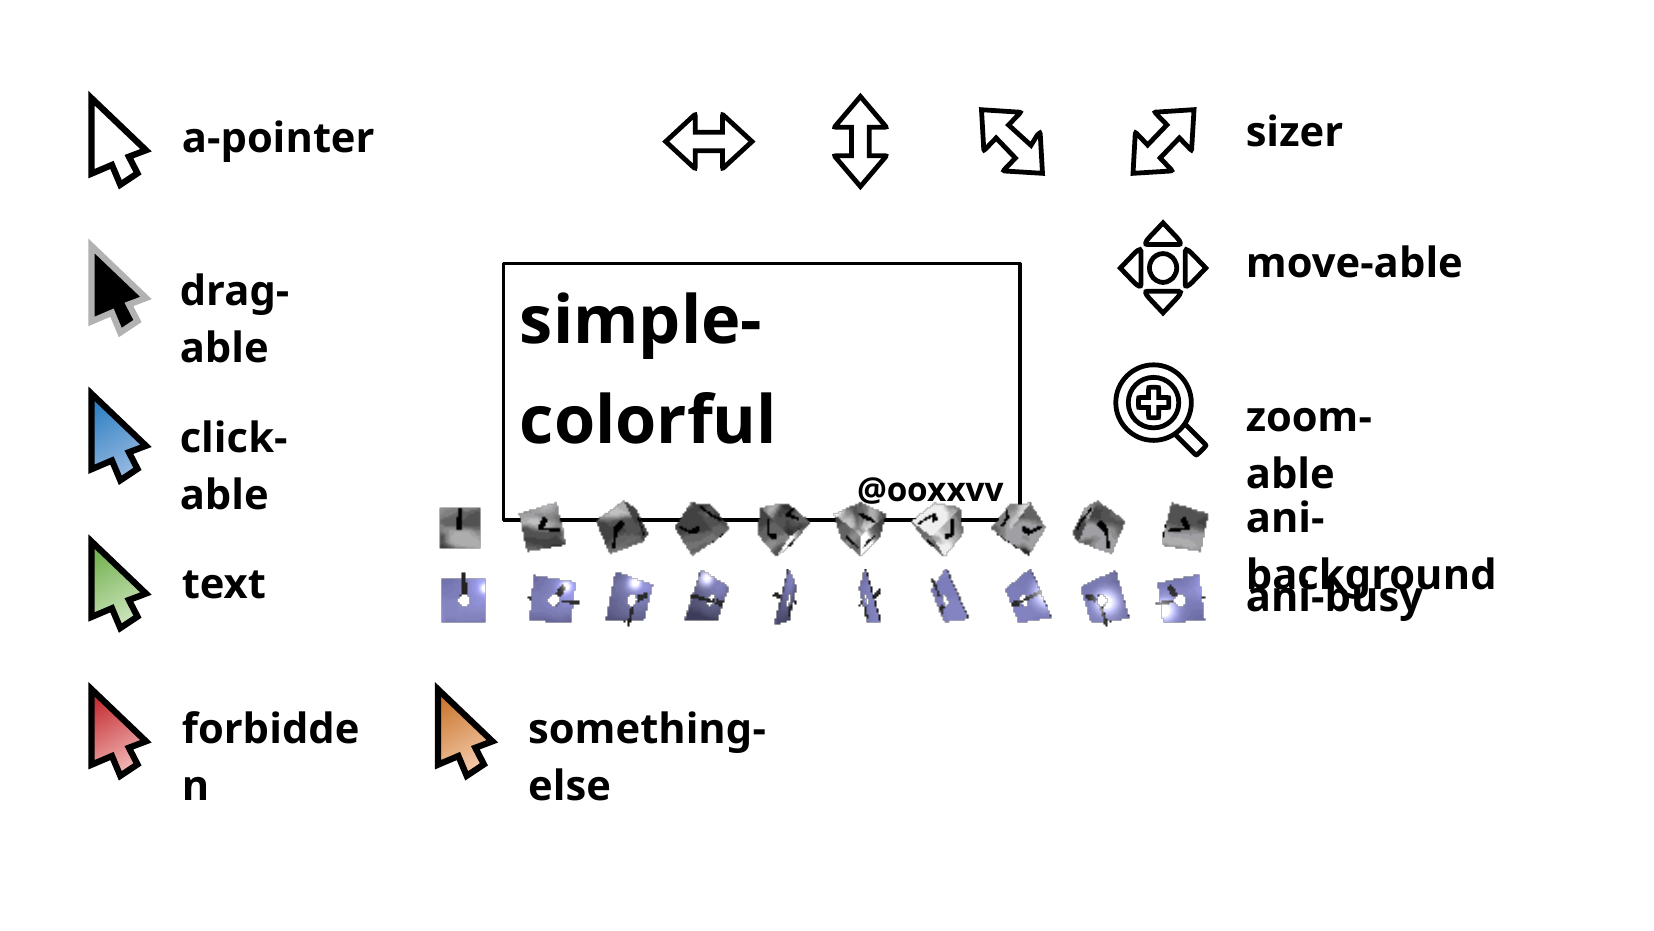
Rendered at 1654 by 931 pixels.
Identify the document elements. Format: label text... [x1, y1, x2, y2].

text_box something-else [513, 691, 852, 786]
text_box forbidden [167, 691, 401, 786]
picture [600, 569, 664, 633]
text_box [438, 689, 493, 776]
text_box [1120, 249, 1141, 287]
picture [431, 499, 490, 558]
picture [674, 499, 733, 558]
text_box drag-able [164, 253, 384, 349]
text_box [1145, 291, 1181, 313]
picture [832, 499, 890, 558]
picture [992, 569, 1056, 633]
text_box zoom-able [1231, 379, 1470, 475]
text_box [1145, 222, 1181, 245]
picture [596, 499, 654, 558]
picture [679, 569, 743, 633]
picture [1148, 569, 1212, 633]
text_box sizer [1231, 94, 1363, 189]
picture [1068, 499, 1127, 558]
text_box text [167, 546, 401, 642]
text_box [1133, 109, 1195, 174]
picture [522, 569, 586, 633]
text_box [91, 98, 146, 185]
picture [911, 499, 969, 558]
picture [432, 569, 496, 633]
text_box simple-colorful @ooxxvv [503, 263, 1021, 442]
text_box [91, 541, 146, 629]
picture [835, 569, 899, 633]
picture [517, 499, 575, 558]
picture [757, 569, 821, 633]
text_box [834, 96, 886, 187]
text_box move-able [1231, 225, 1500, 321]
picture [753, 499, 812, 558]
text_box [91, 393, 146, 481]
picture [1070, 569, 1134, 633]
text_box ani-busy [1231, 559, 1544, 655]
text_box a-pointer [167, 99, 392, 195]
text_box [665, 114, 753, 169]
text_box click-able [164, 400, 384, 496]
text_box [1115, 364, 1206, 455]
text_box [1149, 253, 1177, 283]
text_box [981, 109, 1043, 174]
text_box ani-background [1231, 480, 1589, 558]
picture [914, 569, 977, 633]
picture [990, 499, 1048, 558]
picture [1154, 499, 1212, 558]
text_box [1185, 249, 1206, 287]
text_box [91, 689, 146, 776]
text_box [91, 246, 146, 333]
